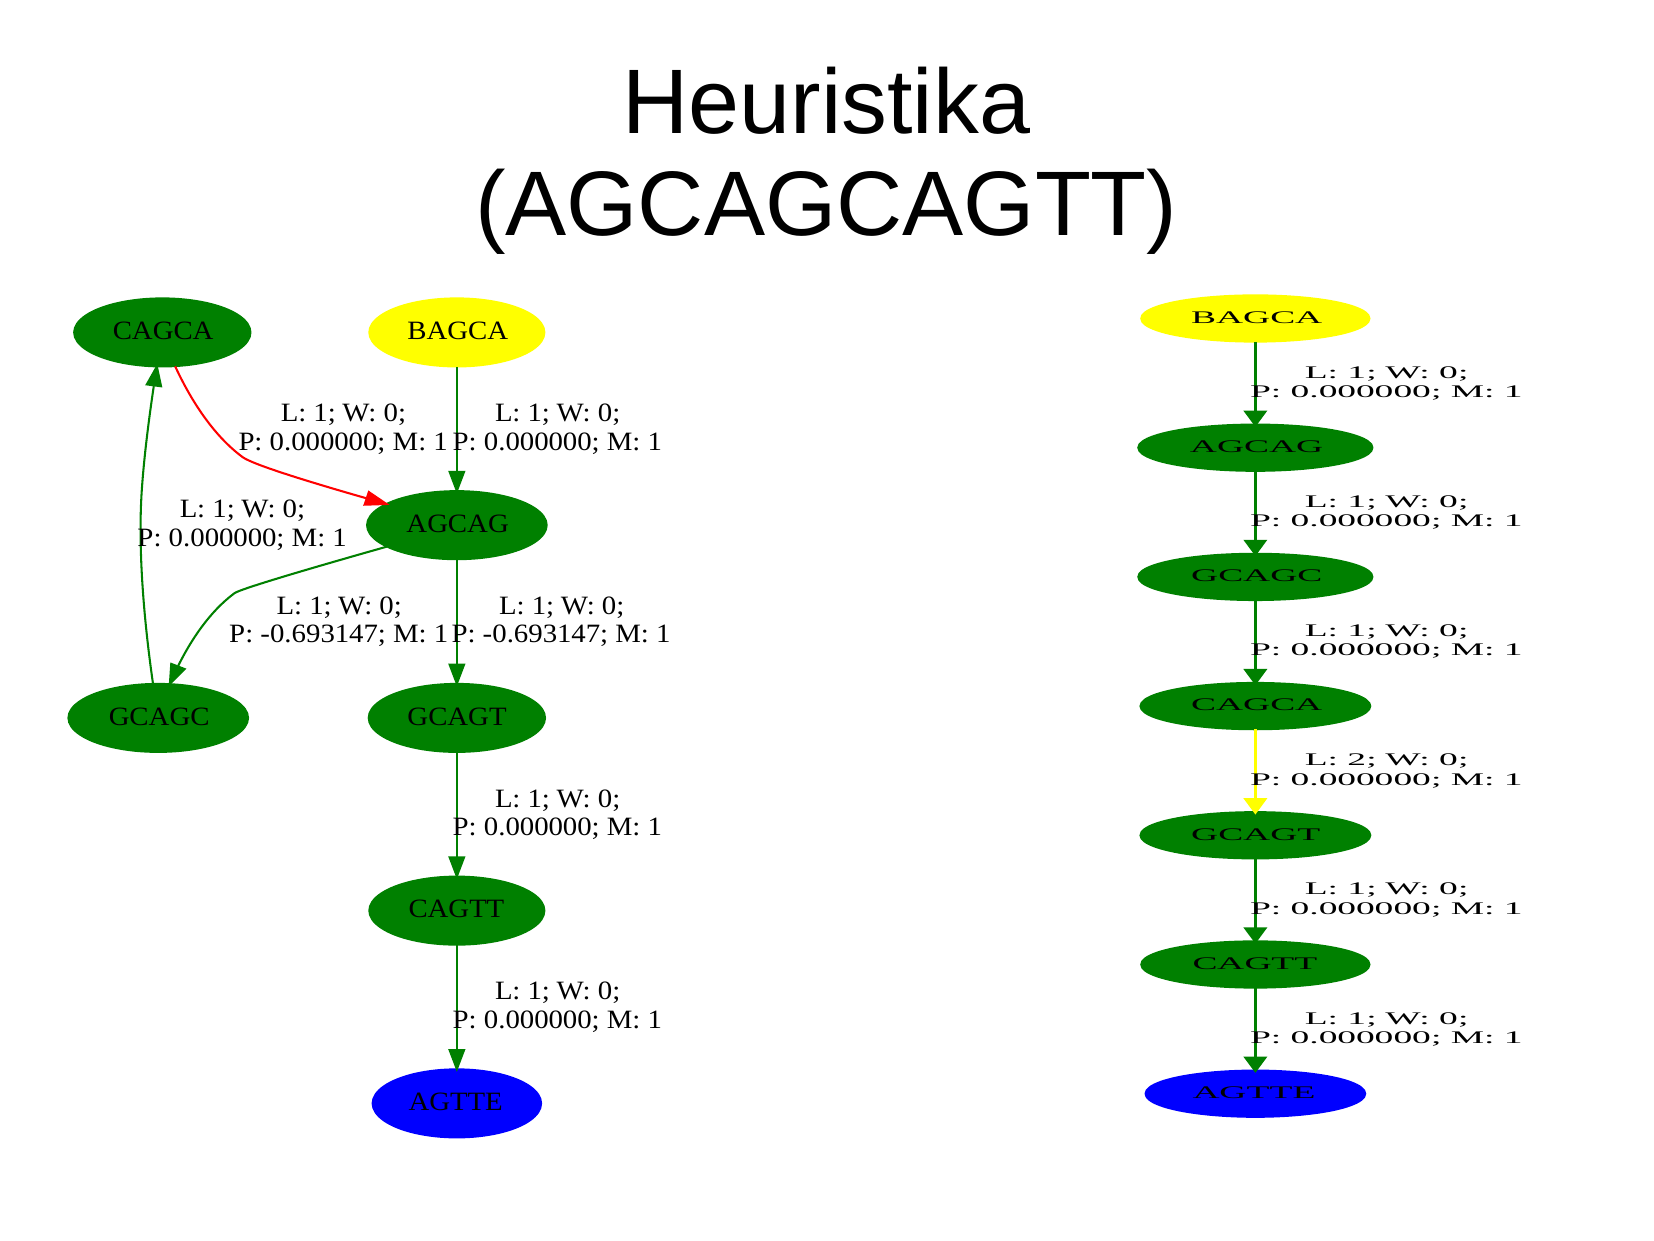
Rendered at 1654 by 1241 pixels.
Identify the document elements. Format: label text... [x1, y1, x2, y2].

picture [1126, 290, 1536, 1123]
title Heuristika (AGCAGCAGTT) [82, 49, 1571, 257]
picture [59, 290, 681, 1146]
